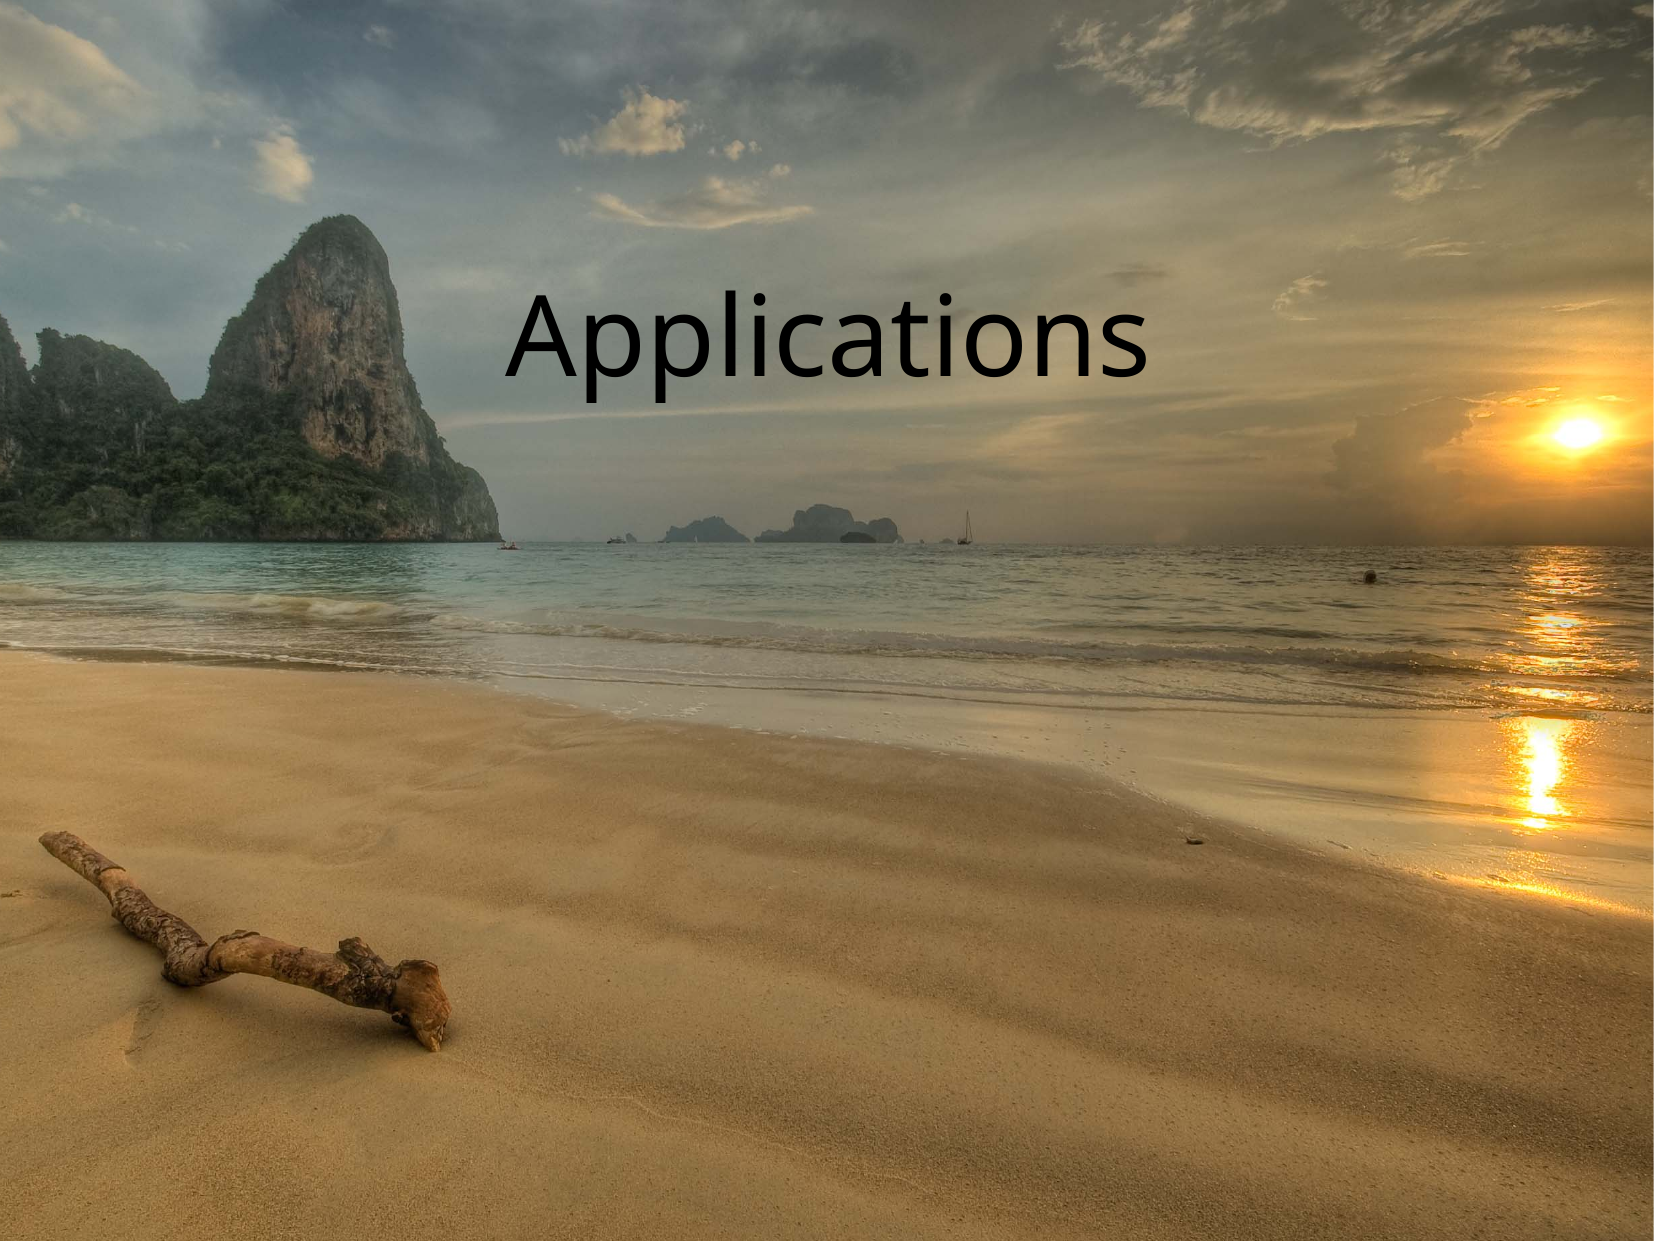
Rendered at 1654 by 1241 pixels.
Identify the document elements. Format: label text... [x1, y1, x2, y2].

picture [0, 0, 1654, 1241]
title Applications [505, 0, 1592, 665]
